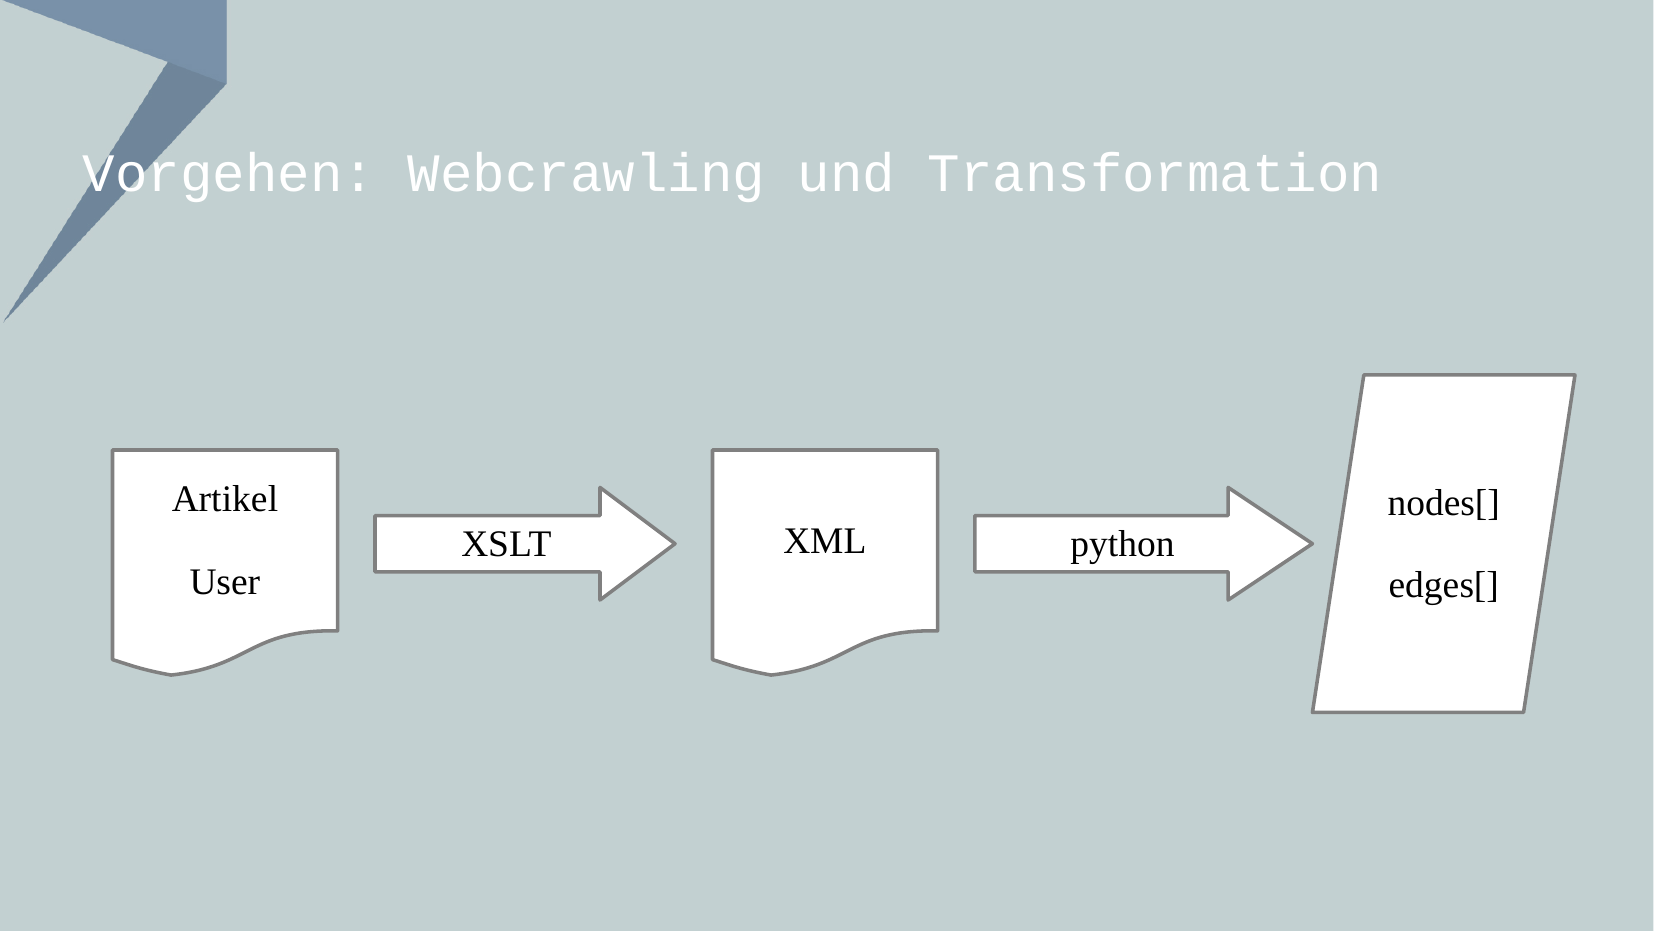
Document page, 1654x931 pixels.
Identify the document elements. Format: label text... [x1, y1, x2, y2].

text_box XSLT [375, 487, 676, 601]
title Vorgehen: Webcrawling und Transformation [82, 99, 1571, 255]
text_box XML [712, 450, 938, 676]
text_box Artikel User [112, 450, 338, 676]
picture [0, 0, 1654, 931]
text_box python [974, 487, 1313, 601]
text_box nodes[] edges[] [1312, 374, 1576, 713]
